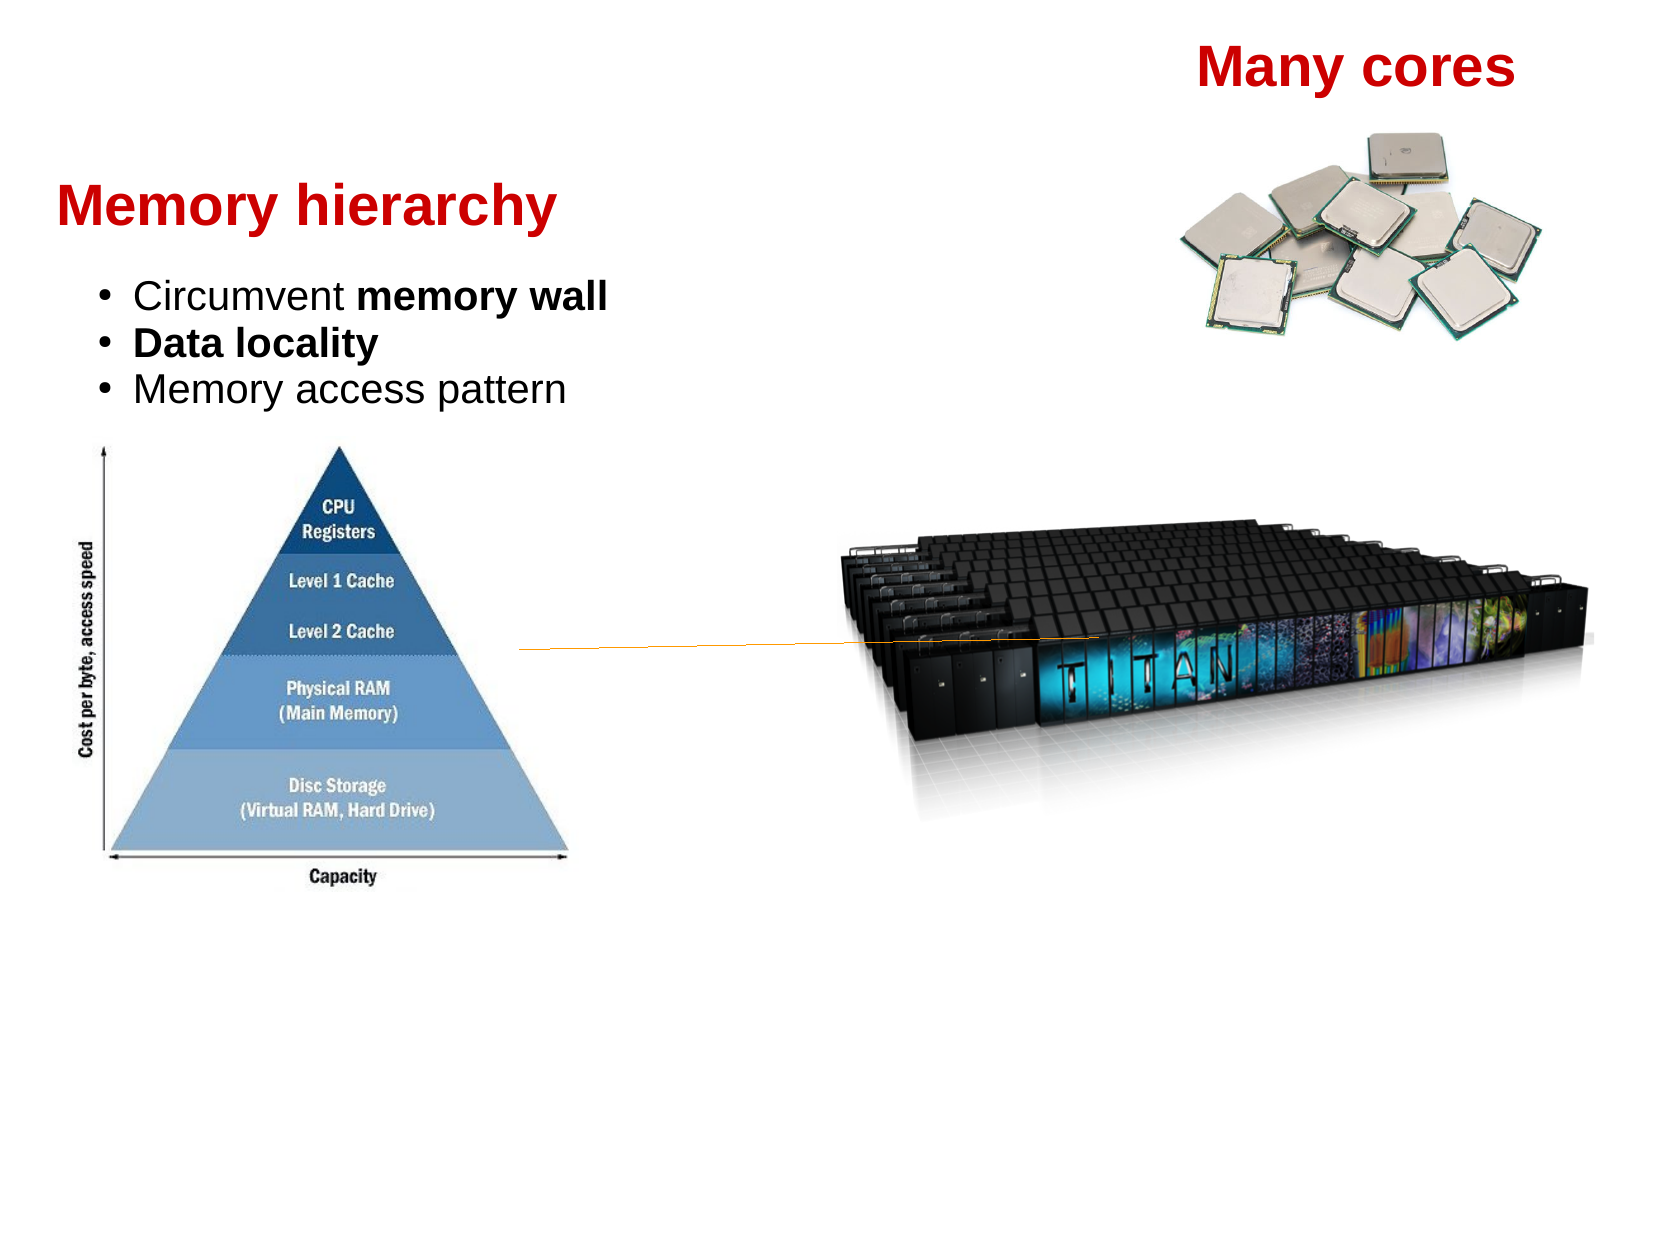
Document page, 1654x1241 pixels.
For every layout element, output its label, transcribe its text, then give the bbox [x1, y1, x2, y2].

text_box Memory hierarchy [41, 165, 574, 246]
picture [72, 436, 579, 892]
picture [837, 490, 1595, 845]
picture [1175, 125, 1547, 349]
text_box Many cores [1181, 26, 1532, 107]
text_box Circumvent memory wall Data locality Memory access pattern [82, 265, 745, 422]
